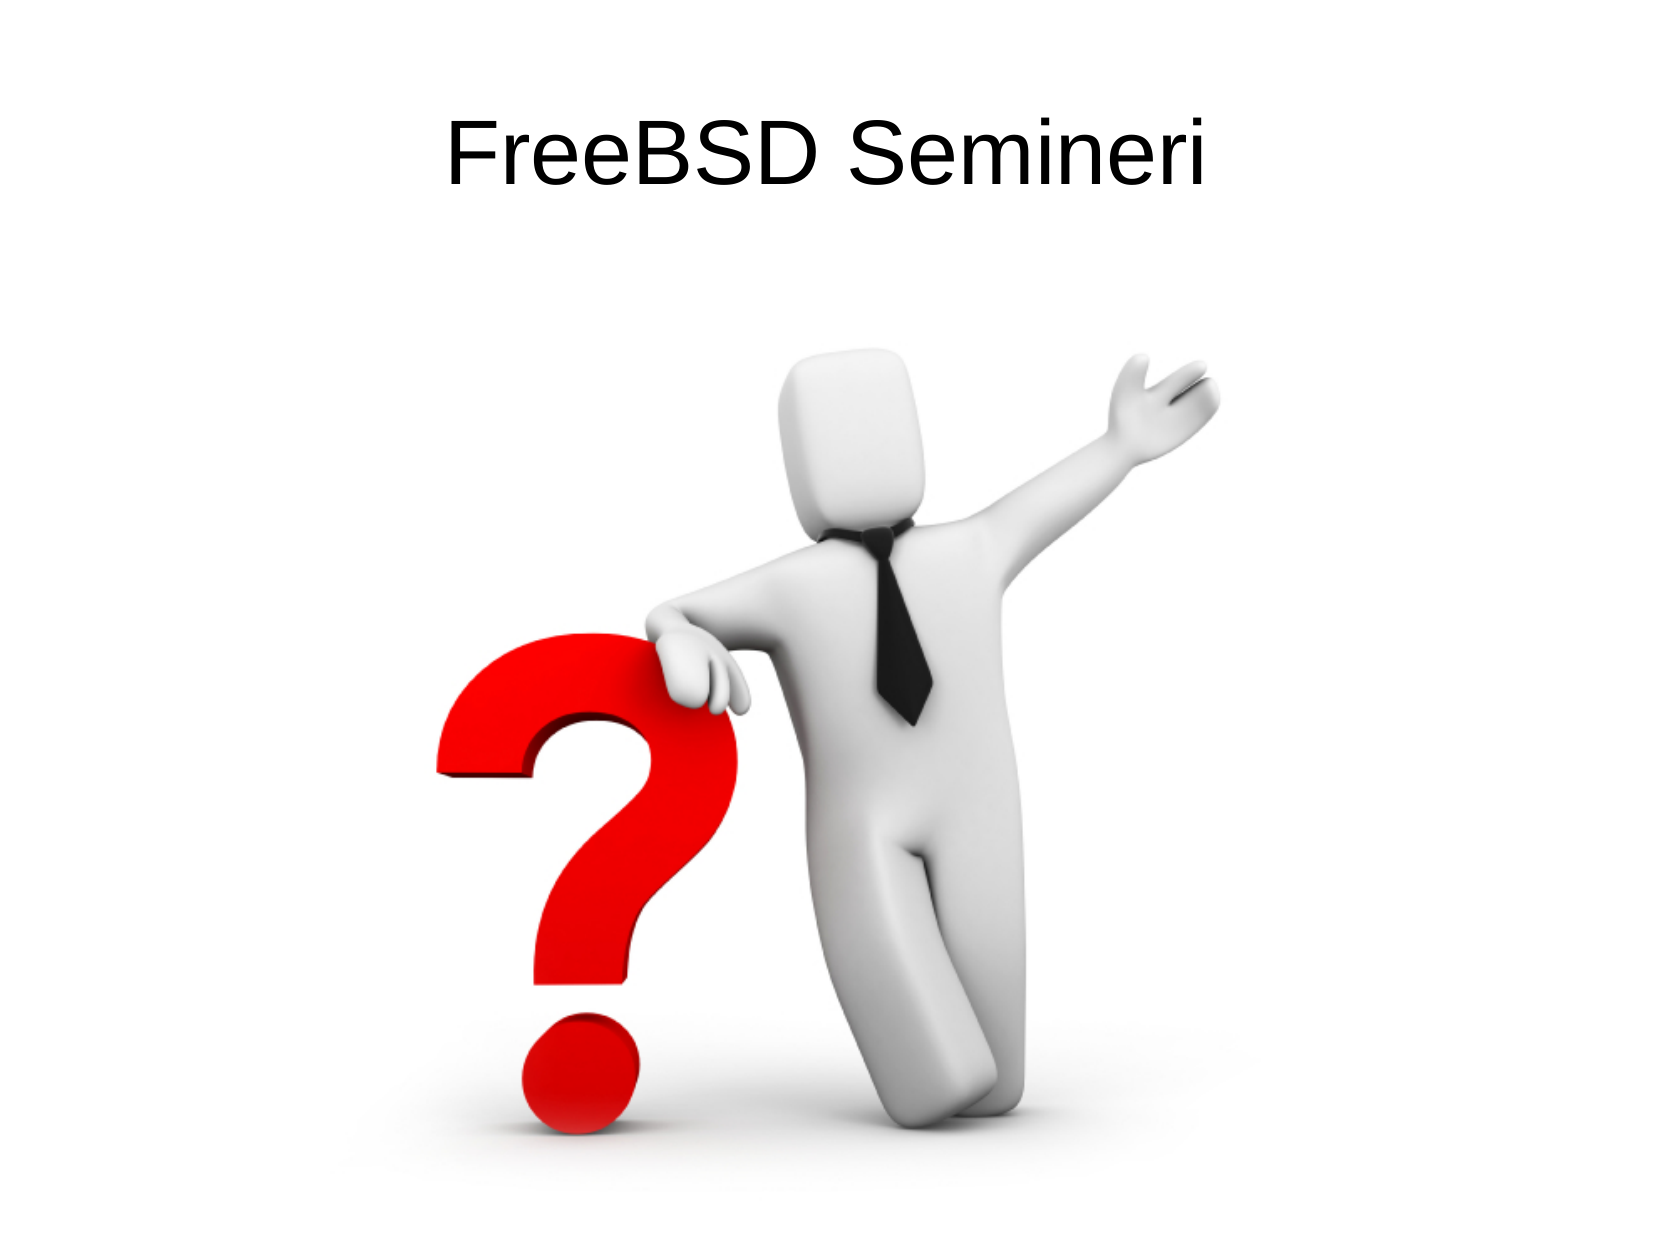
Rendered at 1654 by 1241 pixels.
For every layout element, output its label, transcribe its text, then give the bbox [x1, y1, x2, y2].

picture [157, 222, 1497, 1227]
title FreeBSD Semineri [82, 49, 1571, 257]
